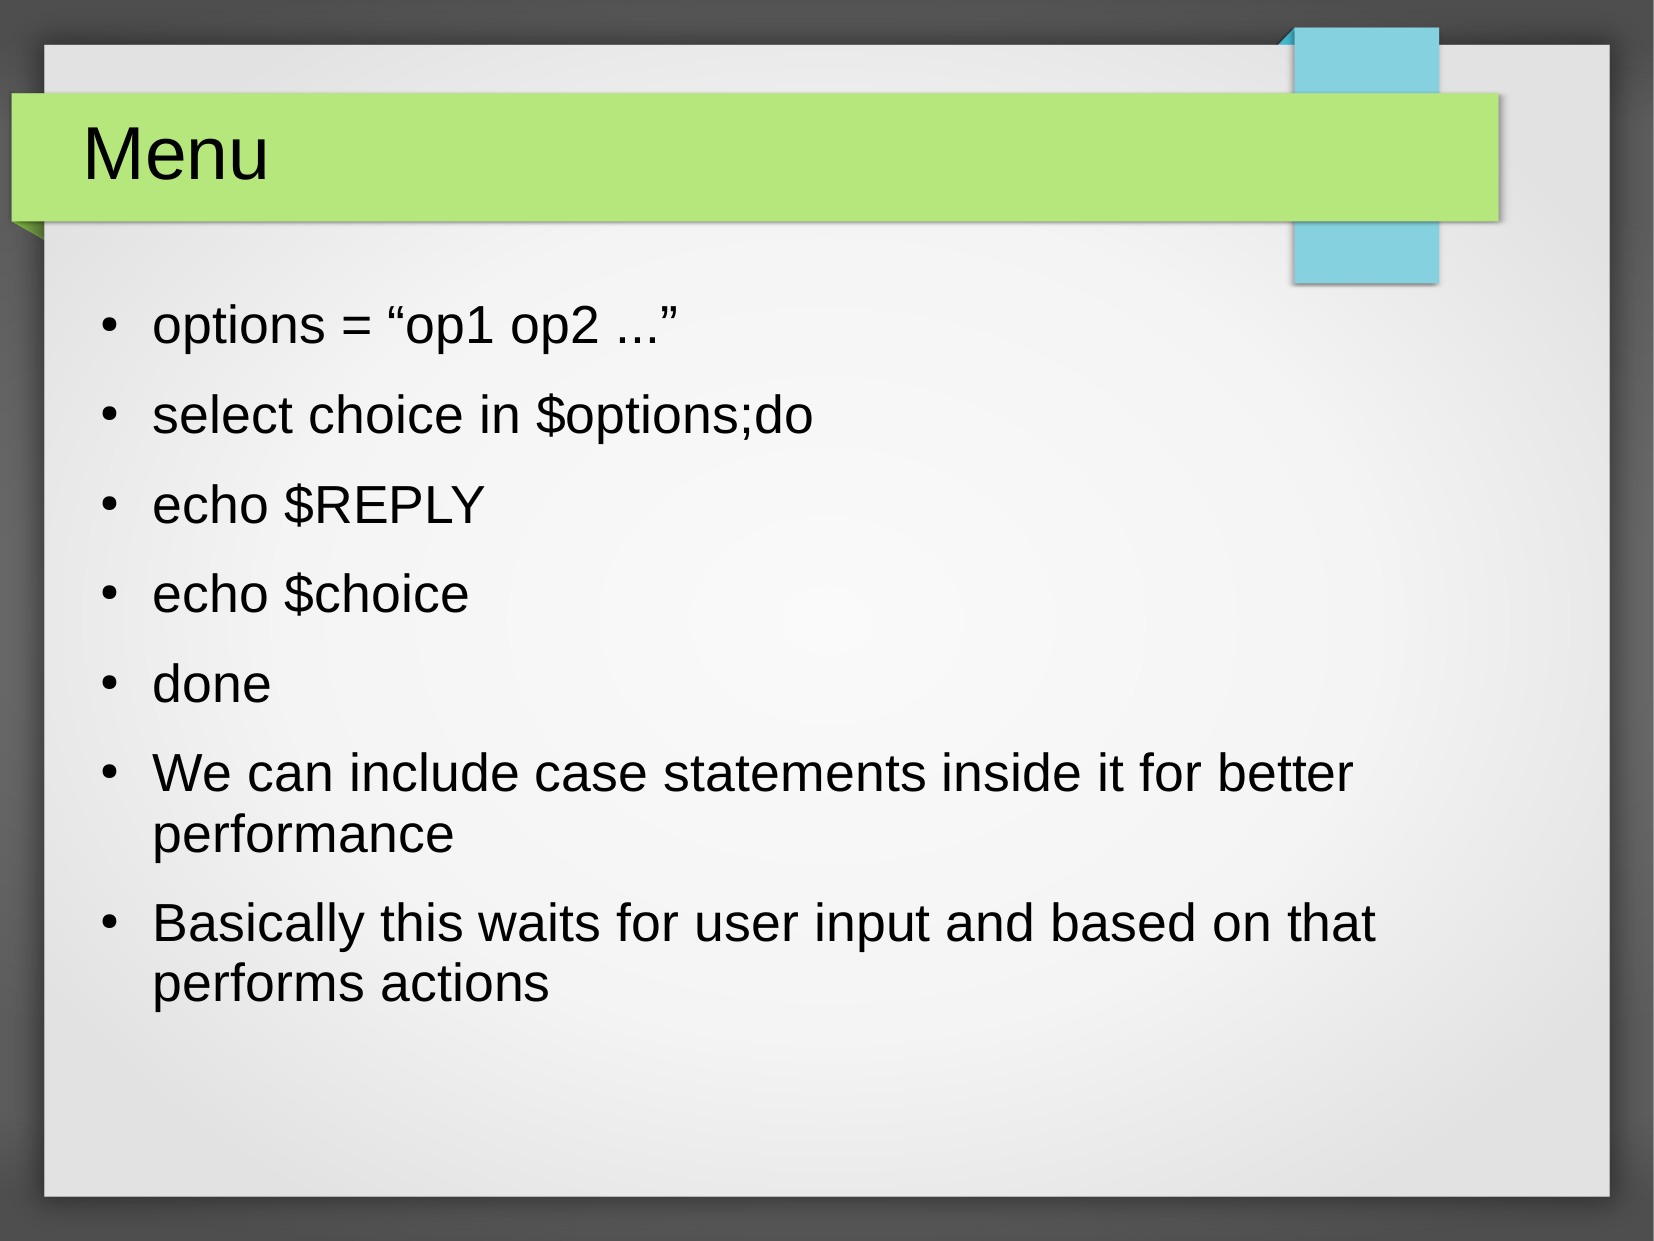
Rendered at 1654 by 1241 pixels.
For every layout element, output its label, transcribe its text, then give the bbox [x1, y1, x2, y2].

list options = “op1 op2 ...” select choice in $options;do echo $REPLY echo $choice done We can include case statements inside it for better performance Basically this waits for user input and based on that performs actions [82, 295, 1571, 1015]
picture [0, 0, 1654, 1241]
title Menu [82, 94, 1264, 213]
